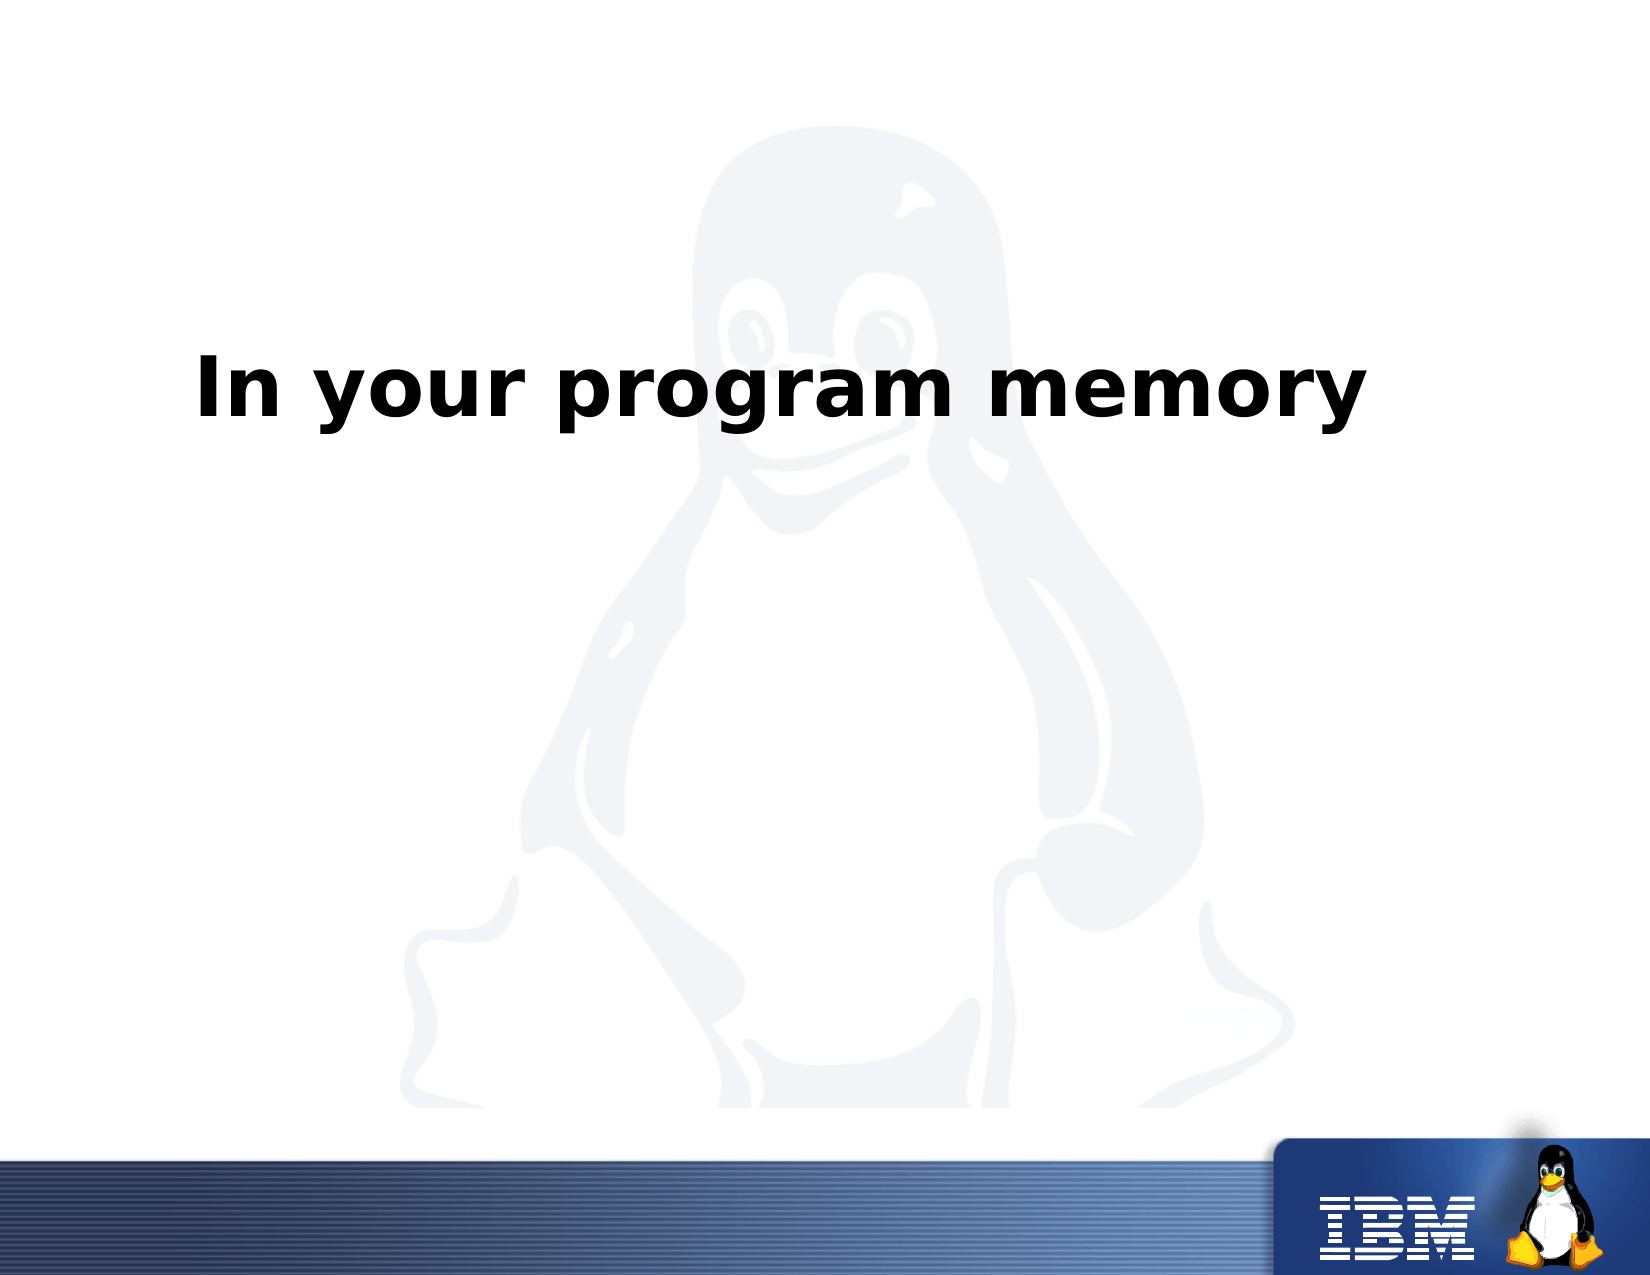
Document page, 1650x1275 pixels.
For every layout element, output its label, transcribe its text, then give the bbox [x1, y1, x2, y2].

subtitle In your program memory [76, 76, 1457, 1171]
